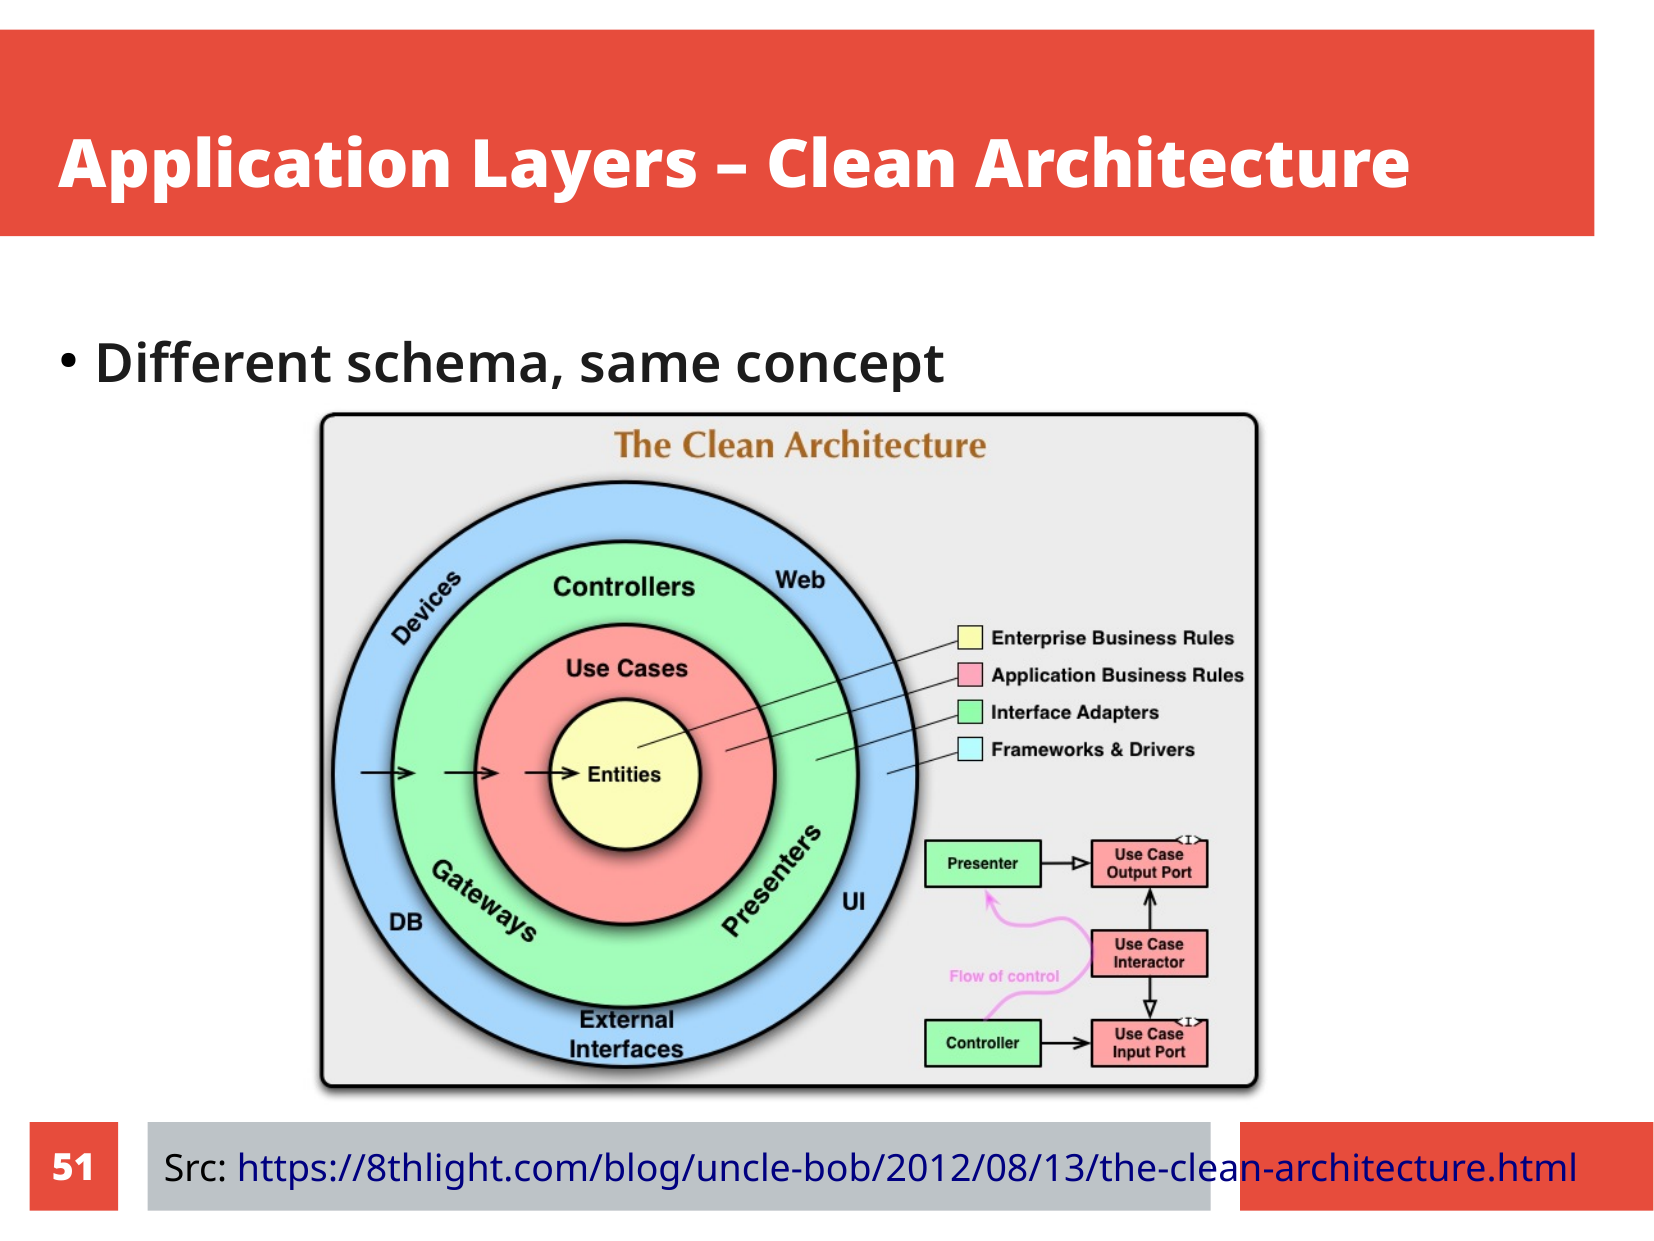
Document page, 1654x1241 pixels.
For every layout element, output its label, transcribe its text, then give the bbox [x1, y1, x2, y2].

title Application Layers – Clean Architecture [59, 59, 1595, 207]
picture [294, 392, 1283, 1119]
list Different schema, same concept [59, 324, 1565, 1093]
text_box Src: https://8thlight.com/blog/uncle-bob/2012/08/13/the-clean-architecture.html [149, 1134, 1644, 1197]
